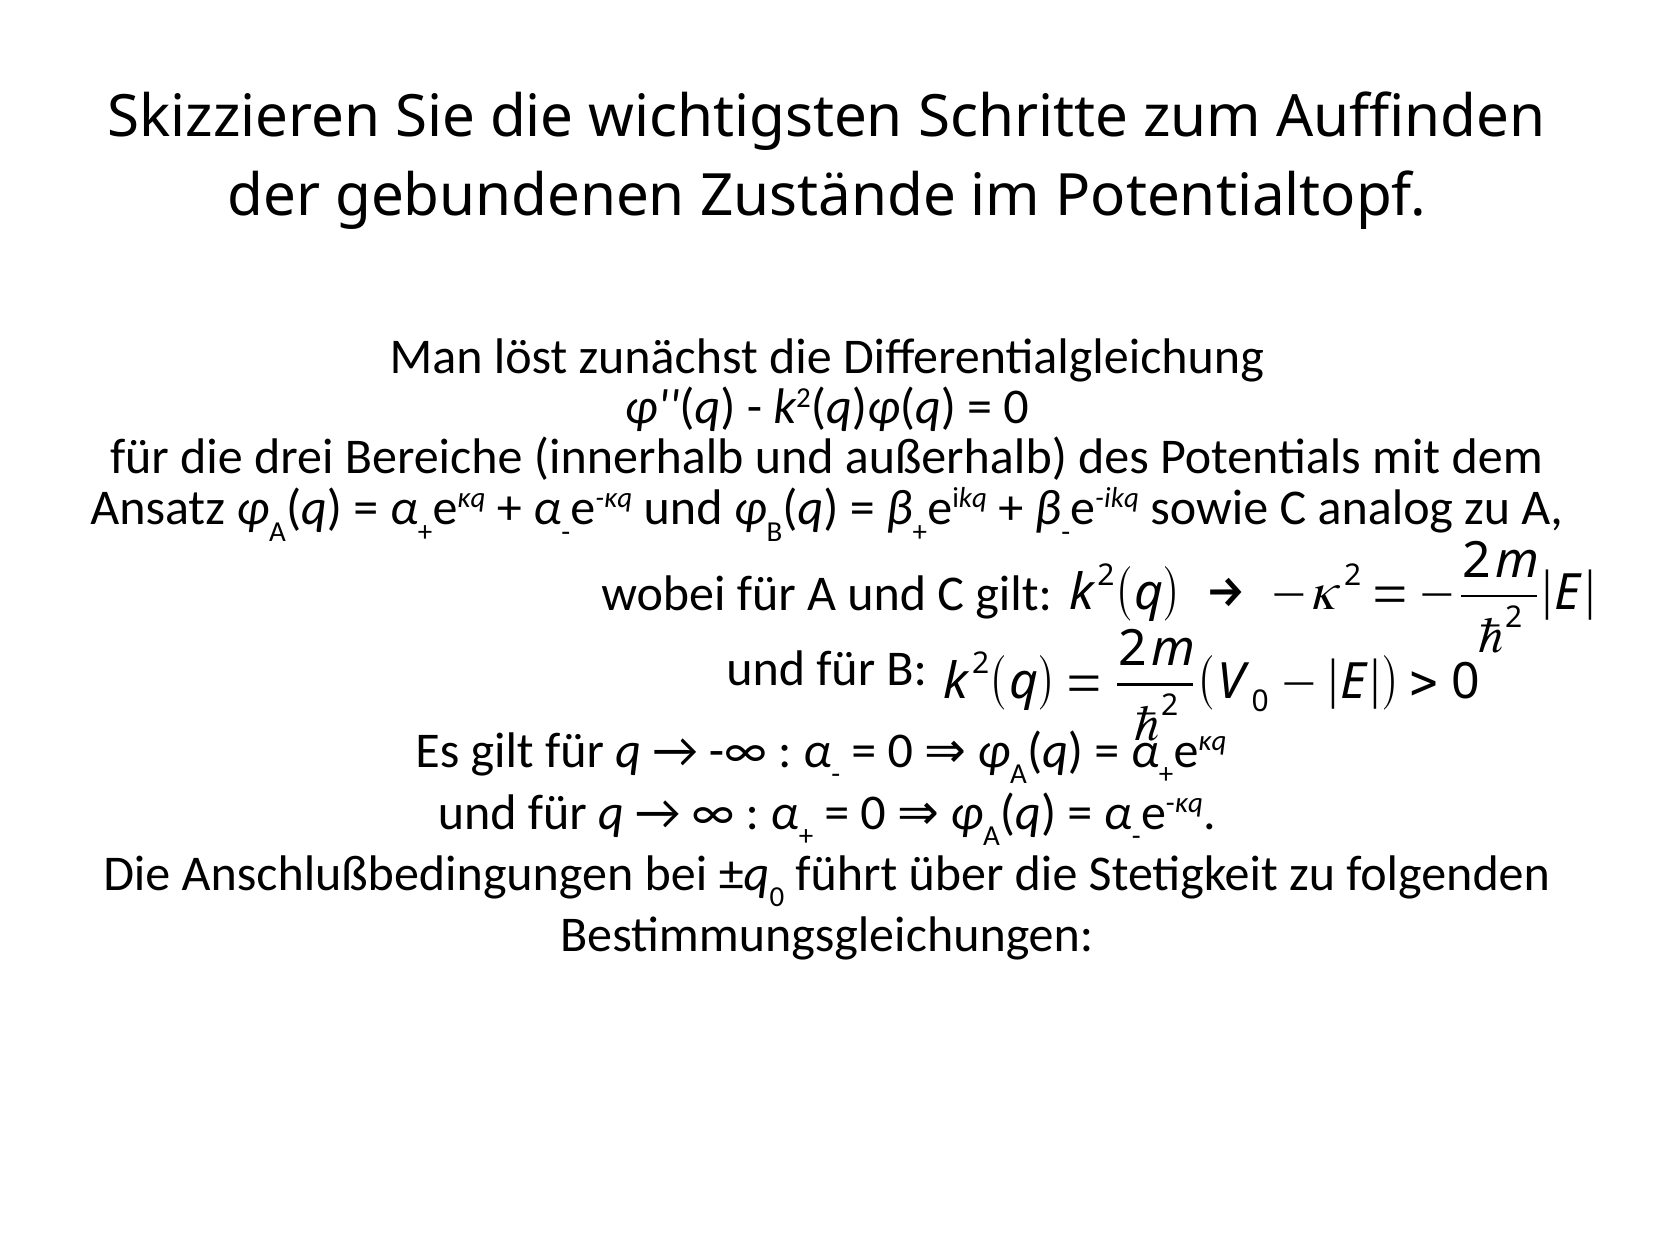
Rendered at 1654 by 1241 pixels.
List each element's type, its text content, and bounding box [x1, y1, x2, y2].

subtitle Man löst zunächst die Differentialgleichung φ''(q) - k2(q)φ(q) = 0 für die drei Bereiche (innerhalb und außerhalb) des Potentials mit dem Ansatz φA(q) = α+eκq + α-e-κq und φB(q) = β+eikq + β-e-ikq sowie C analog zu A, wobei für A und C gilt: und für B: Es gilt für q → -∞ : α- = 0 ⇒ φA(q) = α+eκq und für q → ∞ : α+ = 0 ⇒ φA(q) = α-e-κq. Die Anschlußbedingungen bei ±q0 führt über die Stetigkeit zu folgenden Bestimmungsgleichungen: [82, 274, 1571, 1025]
chart [937, 530, 1607, 752]
title Skizzieren Sie die wichtigsten Schritte zum Auffinden der gebundenen Zustände im Potentialtopf. [82, 49, 1571, 257]
